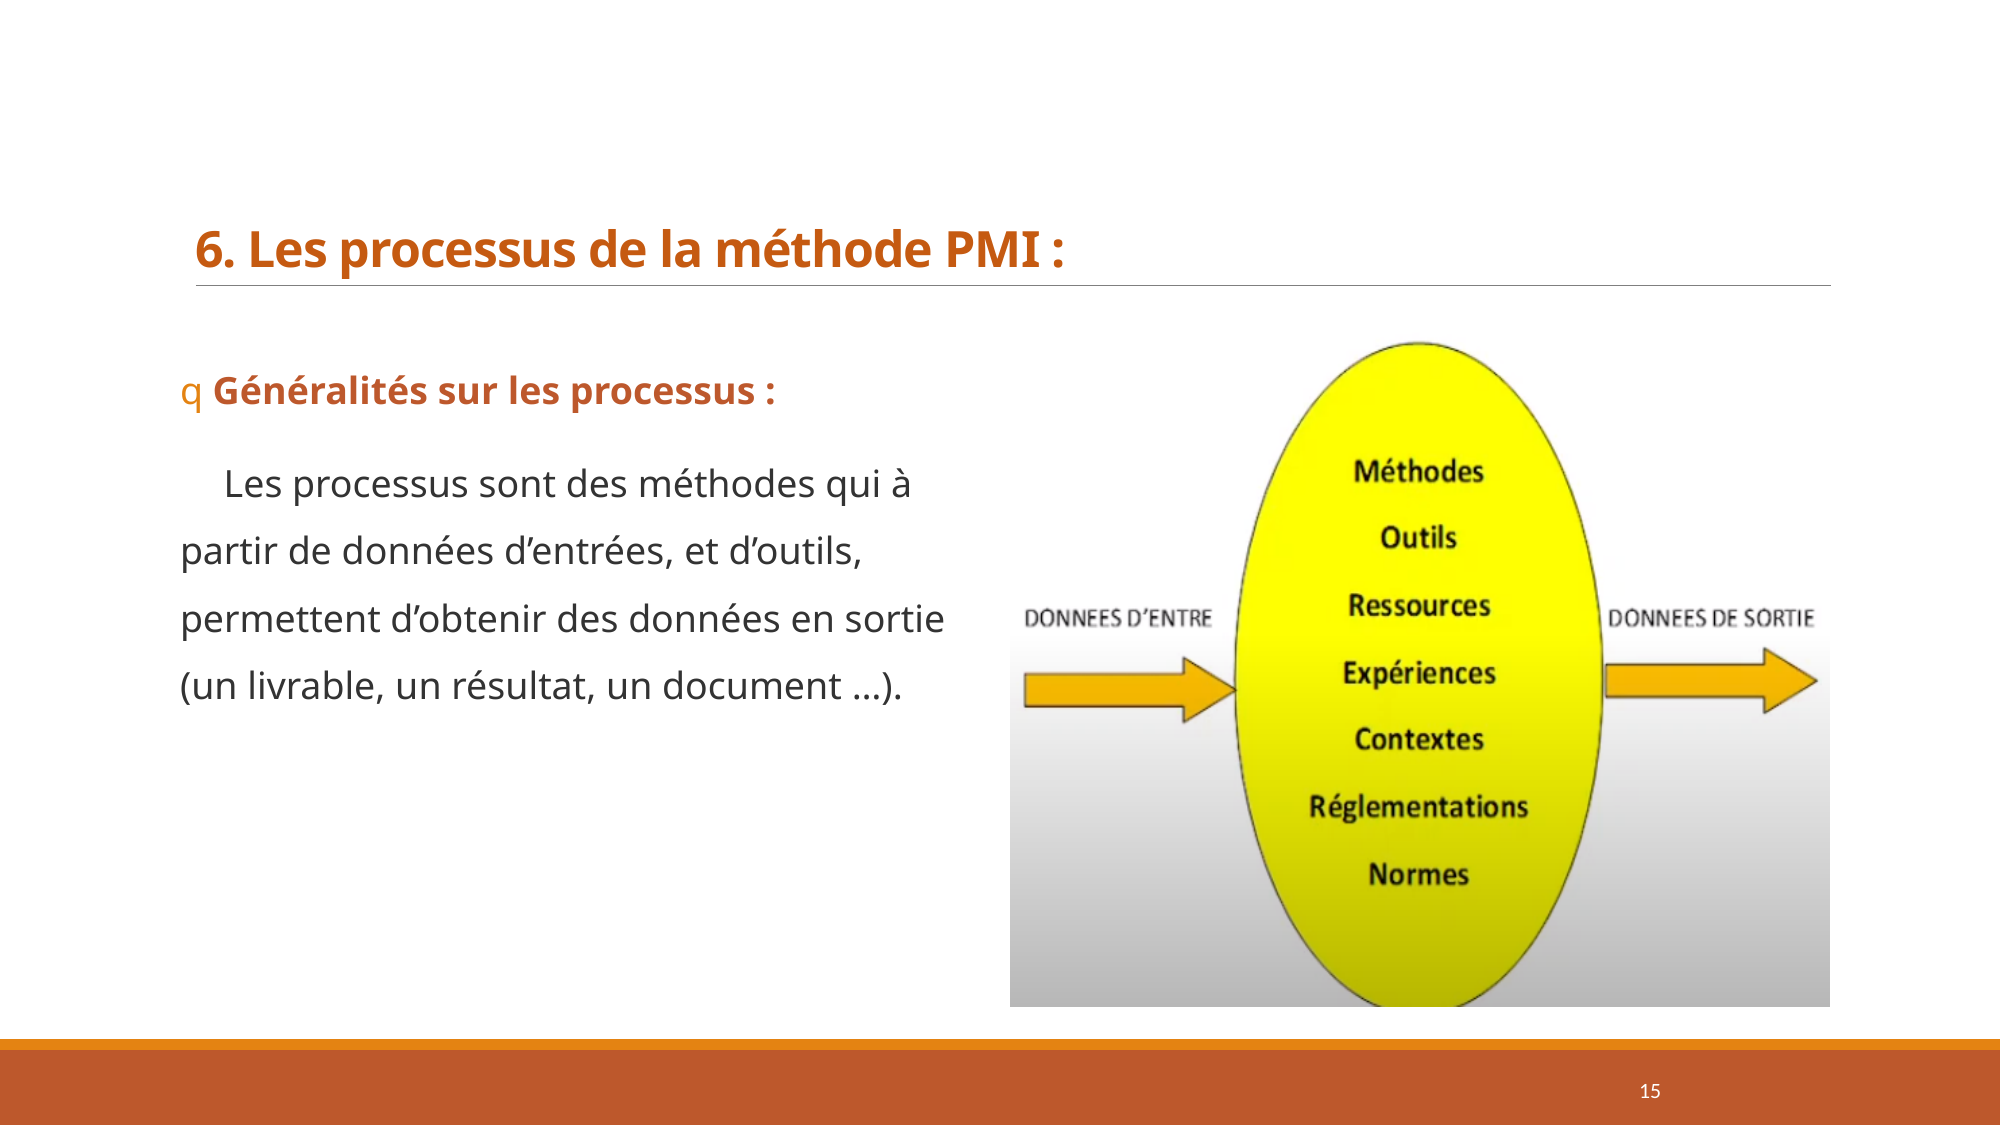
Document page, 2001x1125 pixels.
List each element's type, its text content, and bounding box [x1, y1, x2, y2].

title 6. Les processus de la méthode PMI : [180, 140, 1831, 286]
text_box [1624, 1059, 1840, 1120]
picture [1010, 332, 1830, 1007]
list Généralités sur les processus : Les processus sont des méthodes qui à partir de données d’entrées, et d’outils, permettent d’obtenir des données en sortie (un livrable, un résultat, un document …). [180, 332, 991, 1007]
